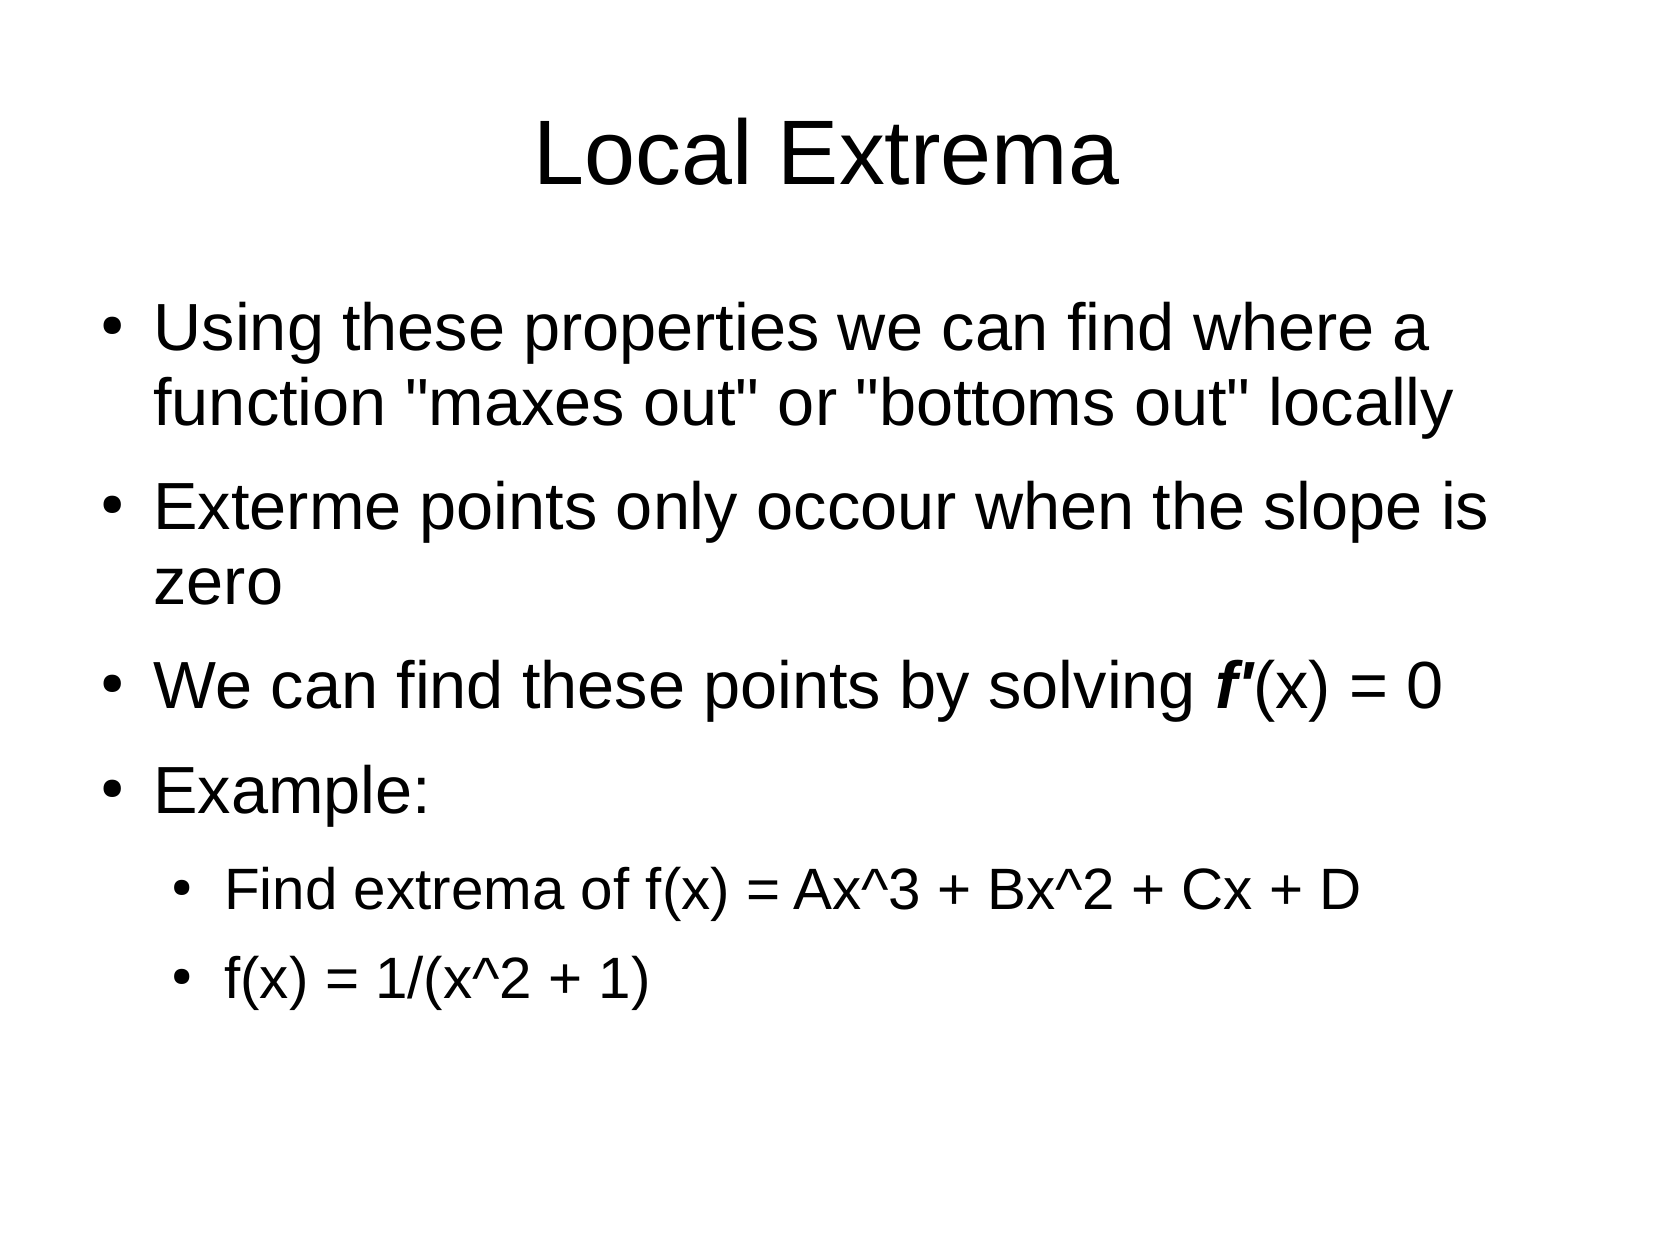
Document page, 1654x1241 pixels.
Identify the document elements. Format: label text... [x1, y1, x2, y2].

list Using these properties we can find where a function "maxes out" or "bottoms out" locally Exterme points only occour when the slope is zero We can find these points by solving f'(x) = 0 Example: Find extrema of f(x) = Ax^3 + Bx^2 + Cx + D f(x) = 1/(x^2 + 1) [82, 290, 1571, 1109]
title Local Extrema [82, 49, 1571, 257]
